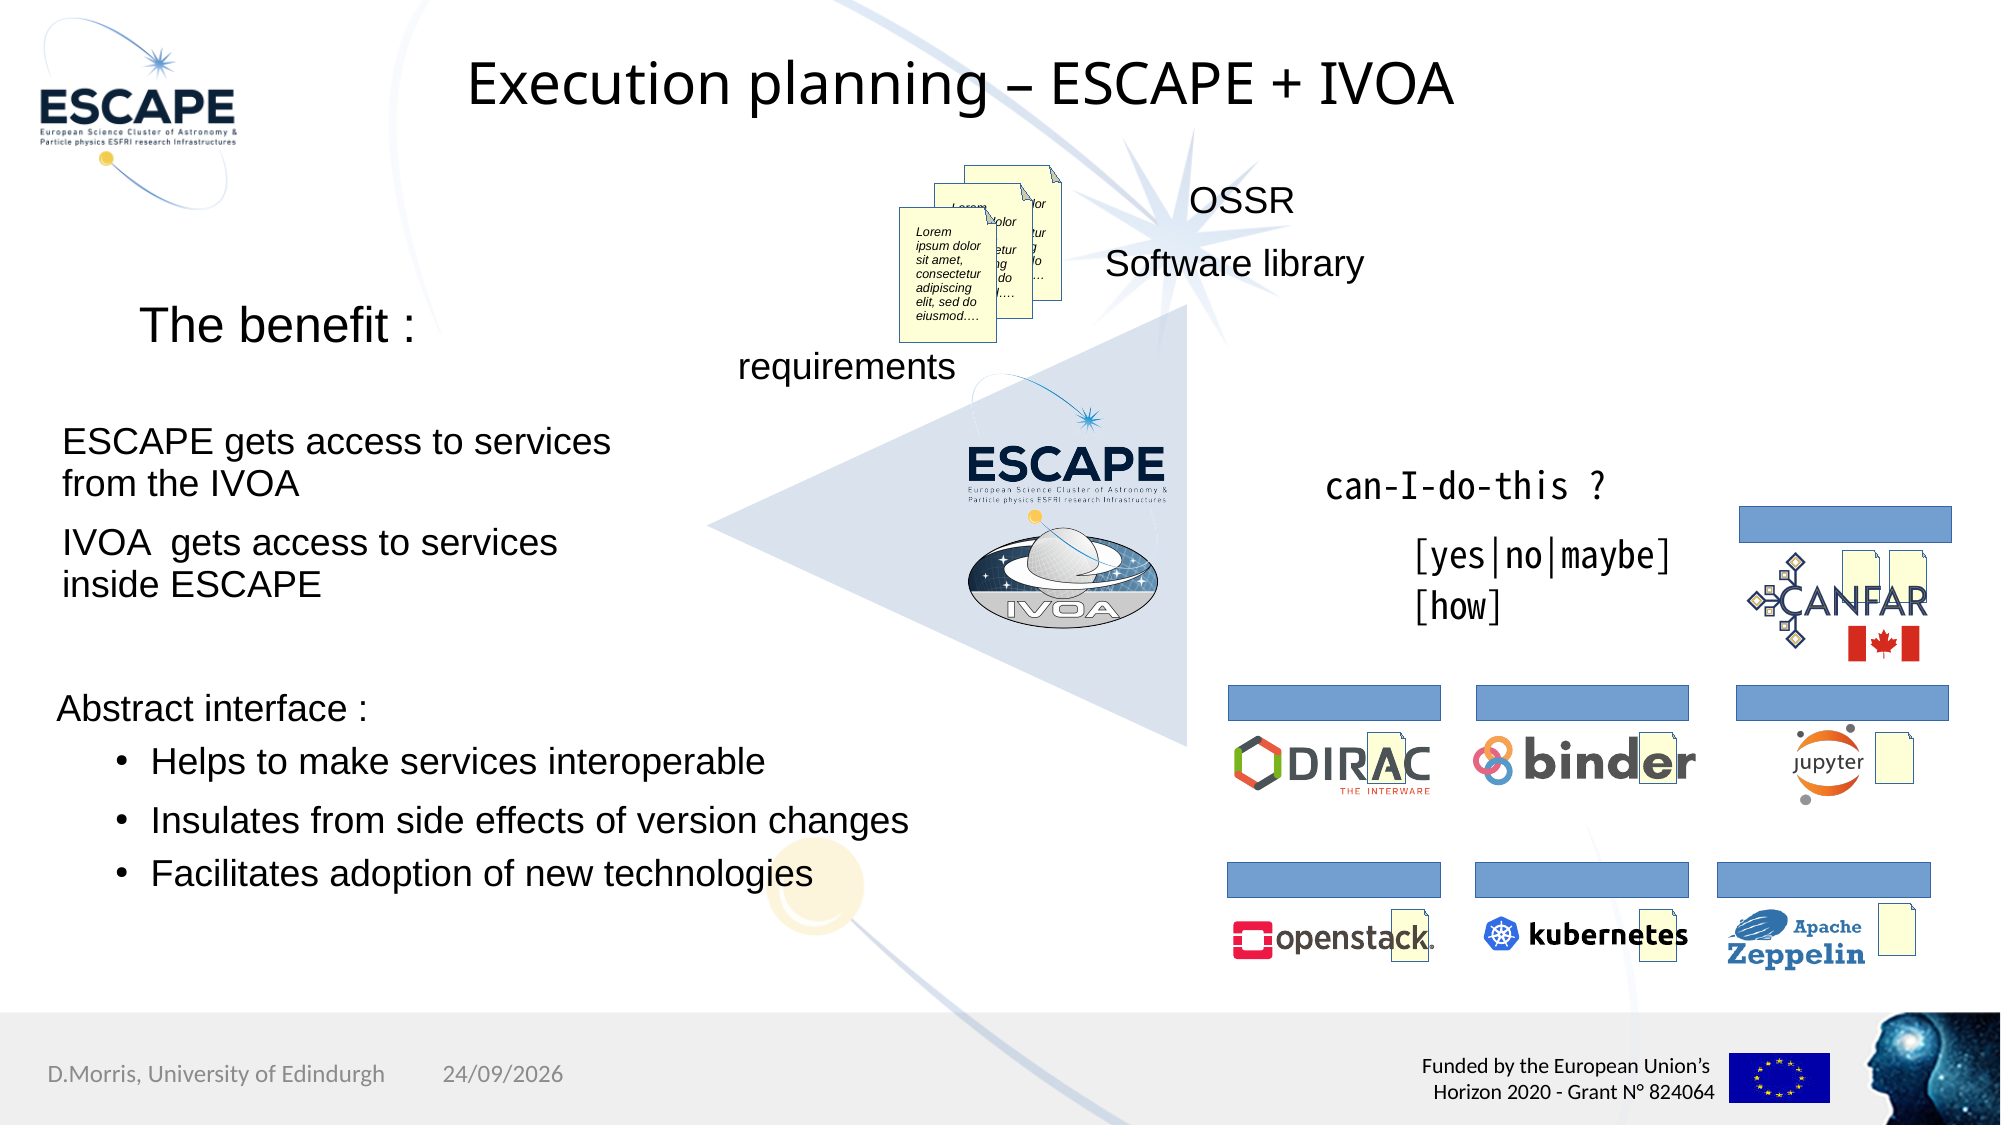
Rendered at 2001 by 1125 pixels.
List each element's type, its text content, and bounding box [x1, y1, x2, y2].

text_box [706, 304, 1187, 747]
text_box can-I-do-this ? [1311, 448, 1794, 518]
text_box Lorem ipsum dolor sit amet, consectetur adipiscing elit, sed do eiusmod…. [901, 217, 999, 331]
text_box Abstract interface : [41, 680, 384, 737]
text_box [how] [1396, 568, 1681, 638]
text_box [1639, 909, 1677, 915]
text_box [1228, 685, 1441, 721]
text_box Insulates from side effects of version changes [100, 792, 925, 850]
text_box [999, 308, 1033, 319]
text_box [1875, 732, 1914, 784]
text_box Software library [1089, 235, 1380, 293]
picture [0, 0, 2001, 1125]
text_box [1475, 862, 1689, 898]
text_box requirements [723, 338, 972, 396]
text_box Helps to make services interoperable [100, 733, 782, 791]
slide_number 19/04/2021 [427, 1042, 684, 1103]
text_box [1717, 862, 1931, 898]
text_box The benefit : [124, 289, 432, 361]
text_box [yes|no|maybe] [1396, 517, 1689, 588]
text_box [1391, 955, 1429, 962]
text_box IVOA gets access to services inside ESCAPE [47, 513, 573, 613]
text_box [1639, 952, 1677, 962]
footer D.Morris, University of Edindurgh [32, 1042, 414, 1103]
text_box [1739, 506, 1952, 543]
text_box [1476, 685, 1689, 721]
text_box Facilitates adoption of new technologies [100, 845, 829, 903]
title Execution planning – ESCAPE + IVOA [450, 11, 1867, 150]
text_box Lorem ipsum dolor sit amet, consectetur adipiscing elit, sed do eiusmod…. [966, 176, 1064, 290]
text_box OSSR [1170, 172, 1315, 229]
text_box [1736, 685, 1949, 721]
text_box [1391, 909, 1429, 925]
text_box [899, 165, 1057, 343]
text_box [1035, 290, 1062, 301]
text_box ESCAPE gets access to services from the IVOA [47, 413, 627, 513]
text_box [1227, 862, 1441, 898]
text_box Lorem ipsum dolor sit amet, consectetur adipiscing elit, sed do eiusmod…. [936, 194, 1035, 308]
text_box [1878, 903, 1916, 956]
